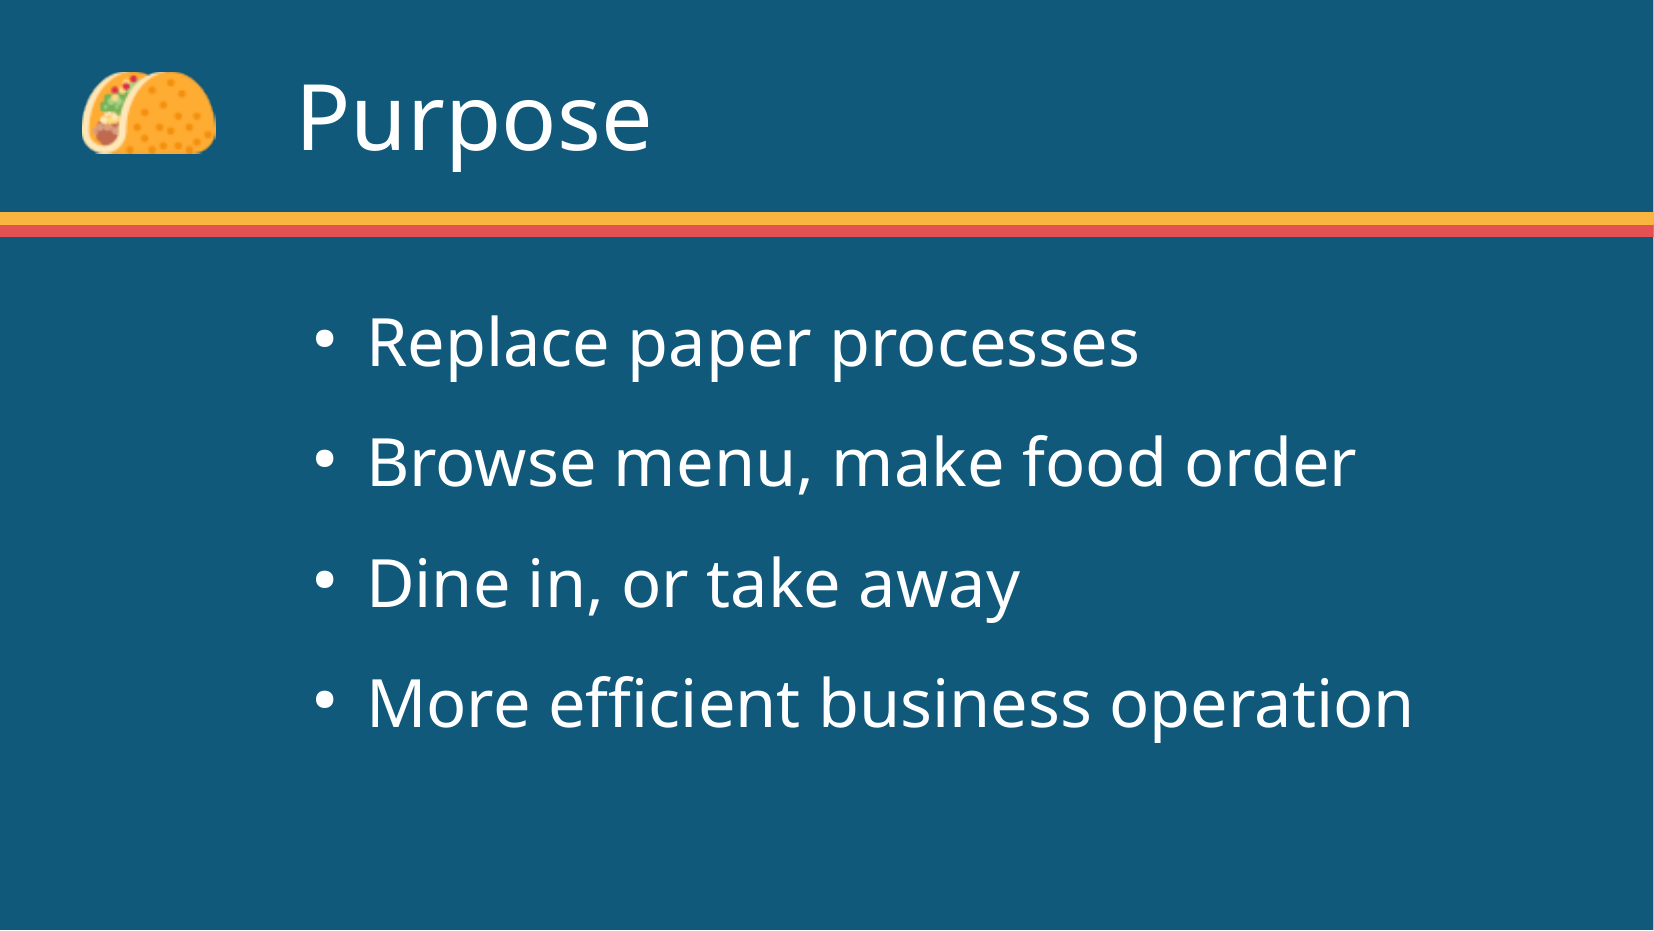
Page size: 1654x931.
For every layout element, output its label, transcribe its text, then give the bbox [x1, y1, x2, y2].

title Purpose [295, 37, 1571, 193]
picture [82, 72, 216, 154]
list Replace paper processes Browse menu, make food order Dine in, or take away More efficient business operation [295, 295, 1571, 886]
